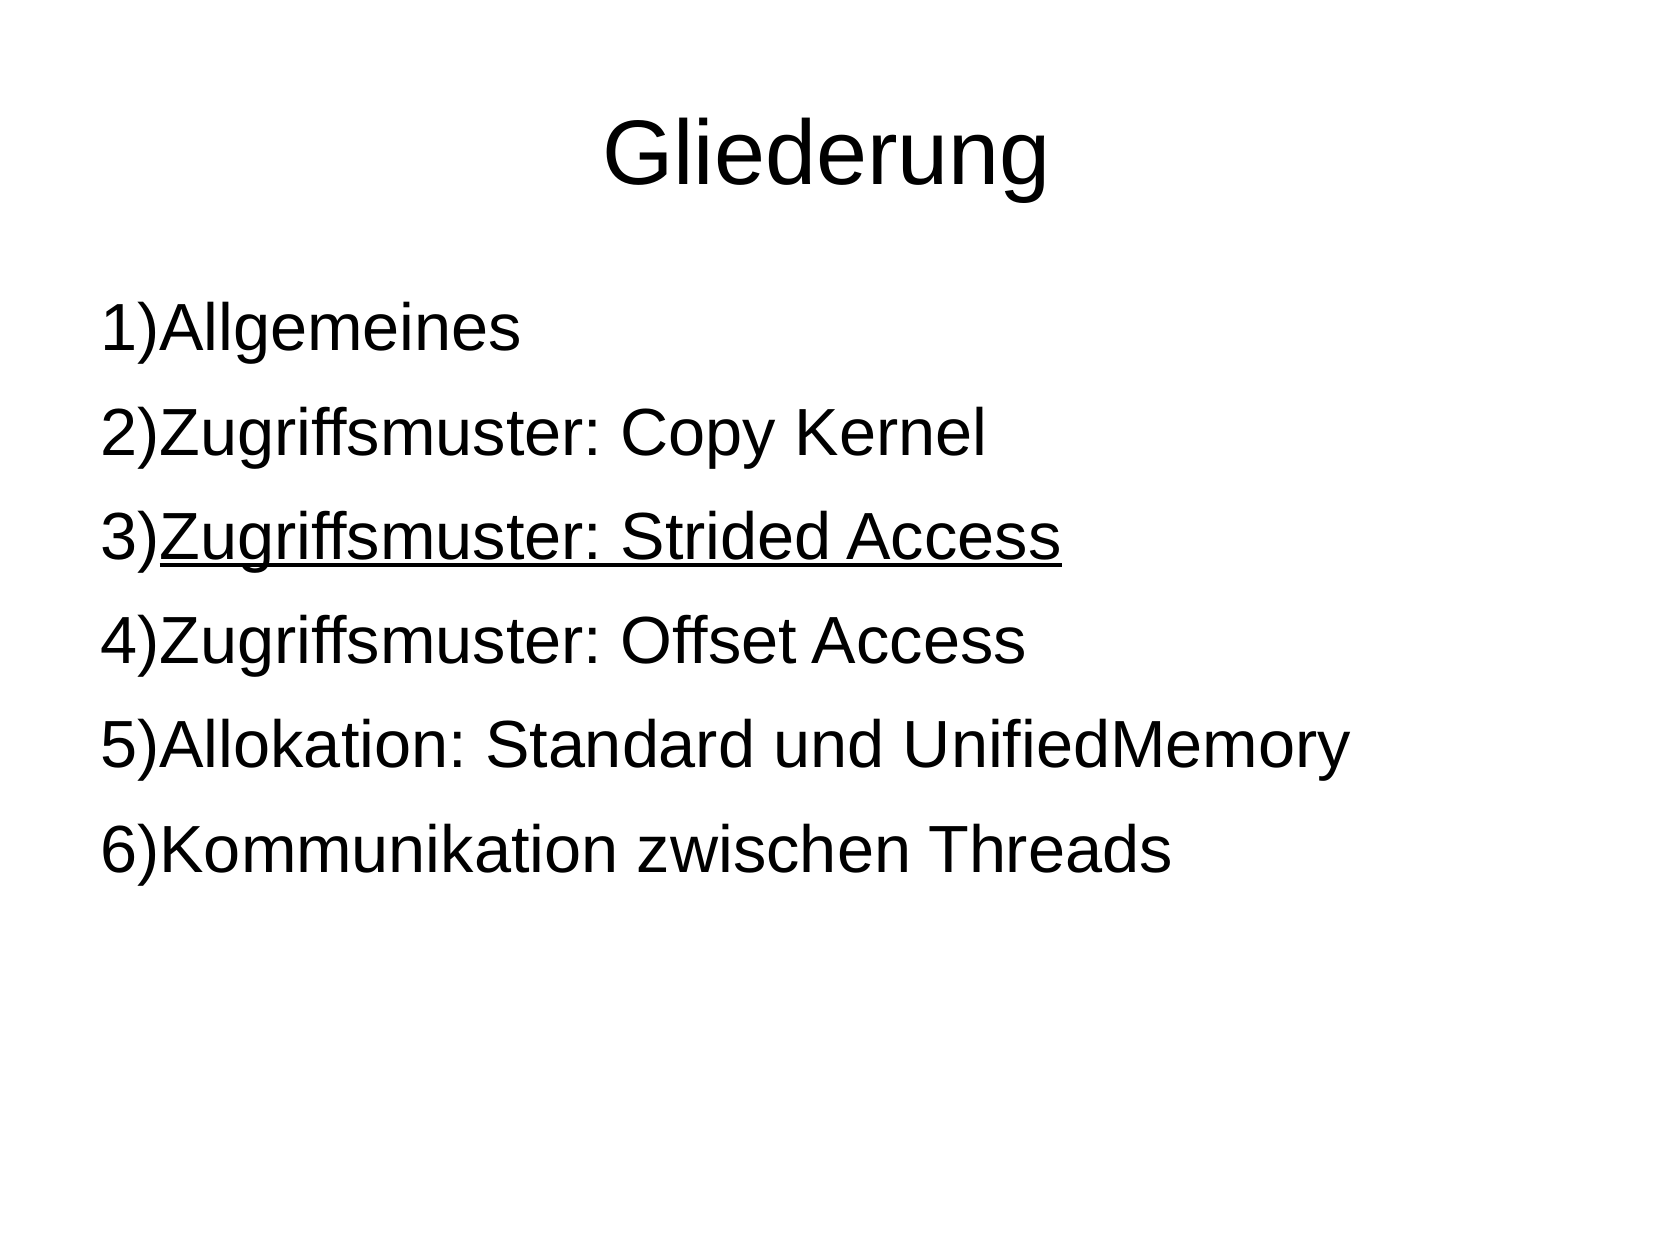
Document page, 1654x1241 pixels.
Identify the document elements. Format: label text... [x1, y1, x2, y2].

list Allgemeines Zugriffsmuster: Copy Kernel Zugriffsmuster: Strided Access Zugriffsmuster: Offset Access Allokation: Standard und UnifiedMemory Kommunikation zwischen Threads [82, 290, 1571, 1109]
title Gliederung [82, 49, 1571, 257]
